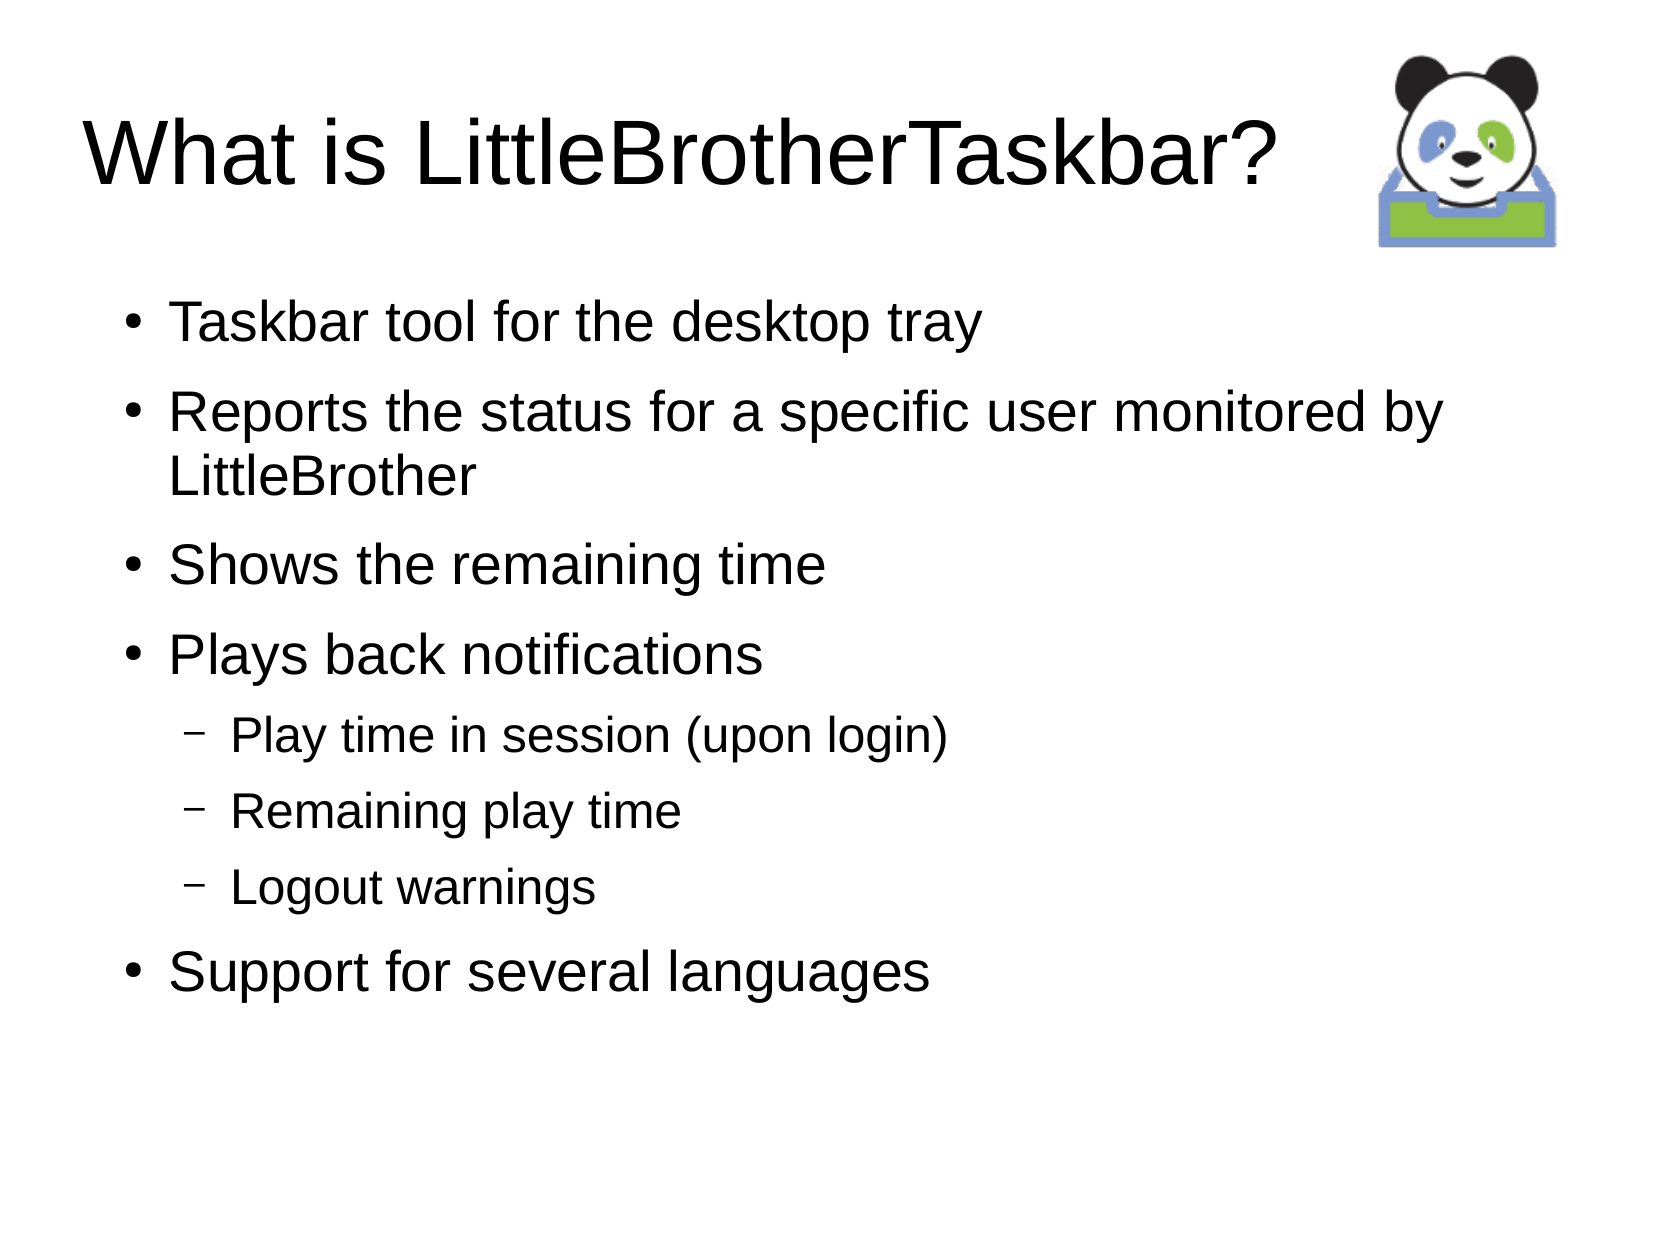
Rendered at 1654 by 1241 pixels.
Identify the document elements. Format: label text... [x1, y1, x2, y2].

list Taskbar tool for the desktop tray Reports the status for a specific user monitored by LittleBrother Shows the remaining time Plays back notifications Play time in session (upon login) Remaining play time Logout warnings Support for several languages [82, 290, 1571, 1010]
title What is LittleBrotherTaskbar? [82, 49, 1335, 257]
picture [1363, 49, 1571, 257]
